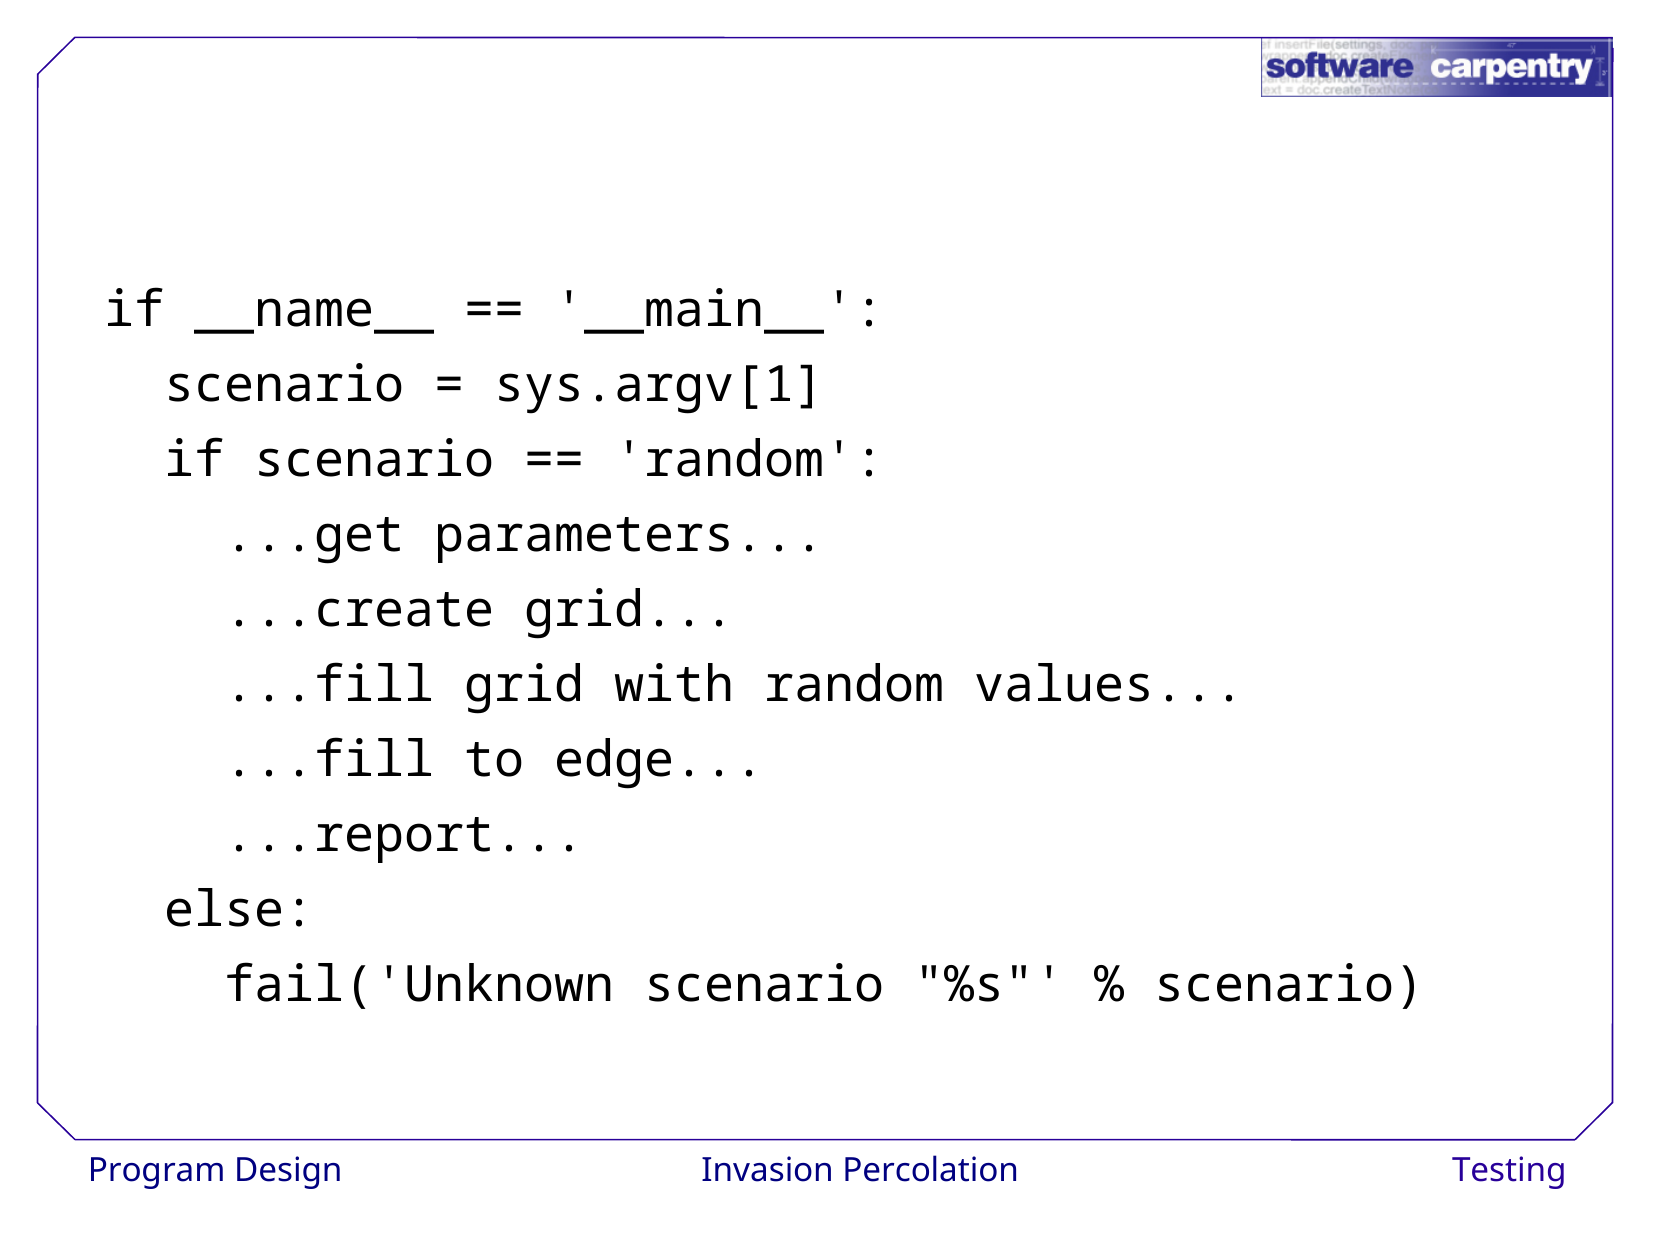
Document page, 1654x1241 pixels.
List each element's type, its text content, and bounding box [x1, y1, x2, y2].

text_box if __name__ == '__main__': scenario = sys.argv[1] if scenario == 'random': ...get parameters... ...create grid... ...fill grid with random values... ...fill to edge... ...report... else: fail('Unknown scenario "%s"' % scenario) [89, 253, 1508, 1093]
picture [1261, 39, 1613, 97]
